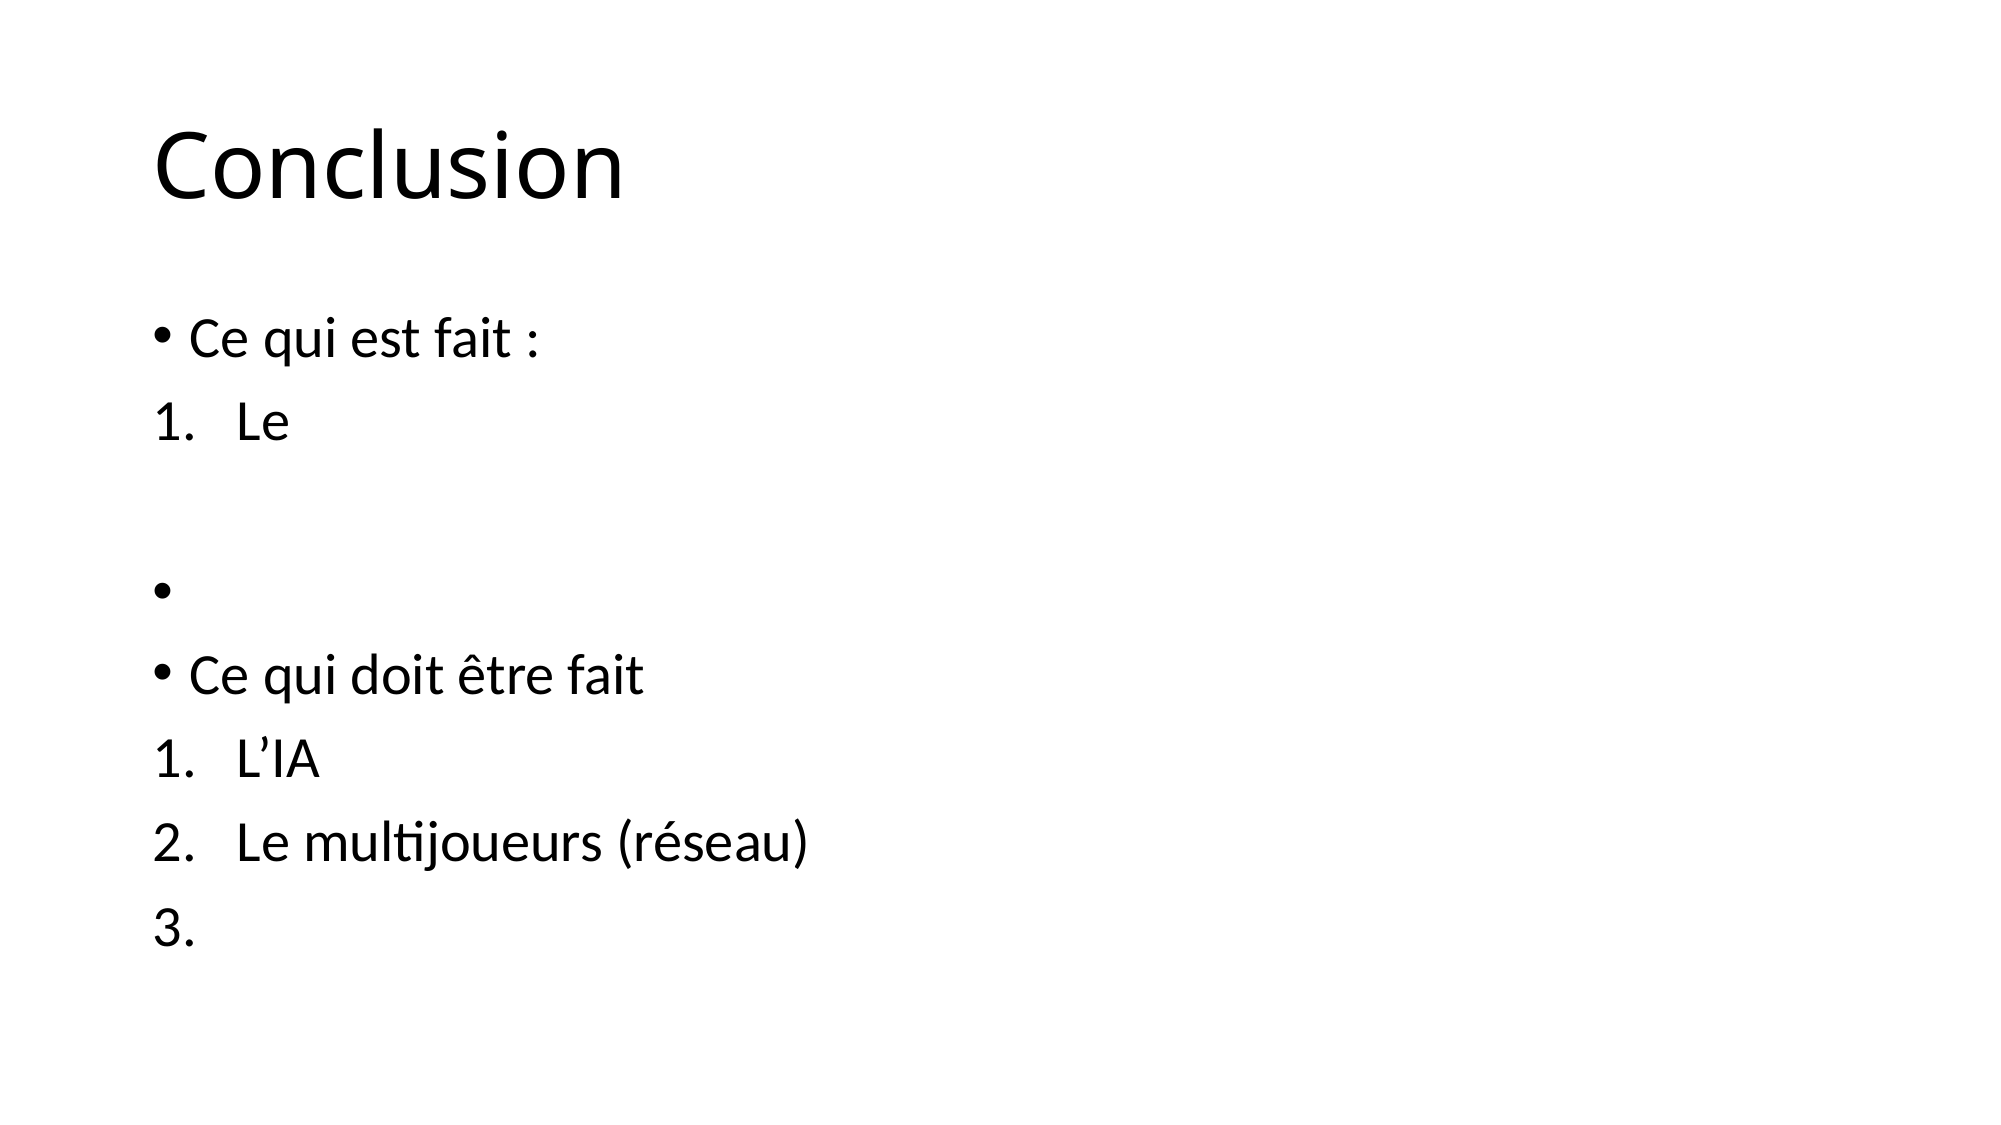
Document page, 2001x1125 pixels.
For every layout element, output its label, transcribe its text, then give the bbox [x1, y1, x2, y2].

list Ce qui est fait : Le Ce qui doit être fait L’IA Le multijoueurs (réseau) [137, 299, 1863, 1014]
title Conclusion [137, 59, 1863, 278]
